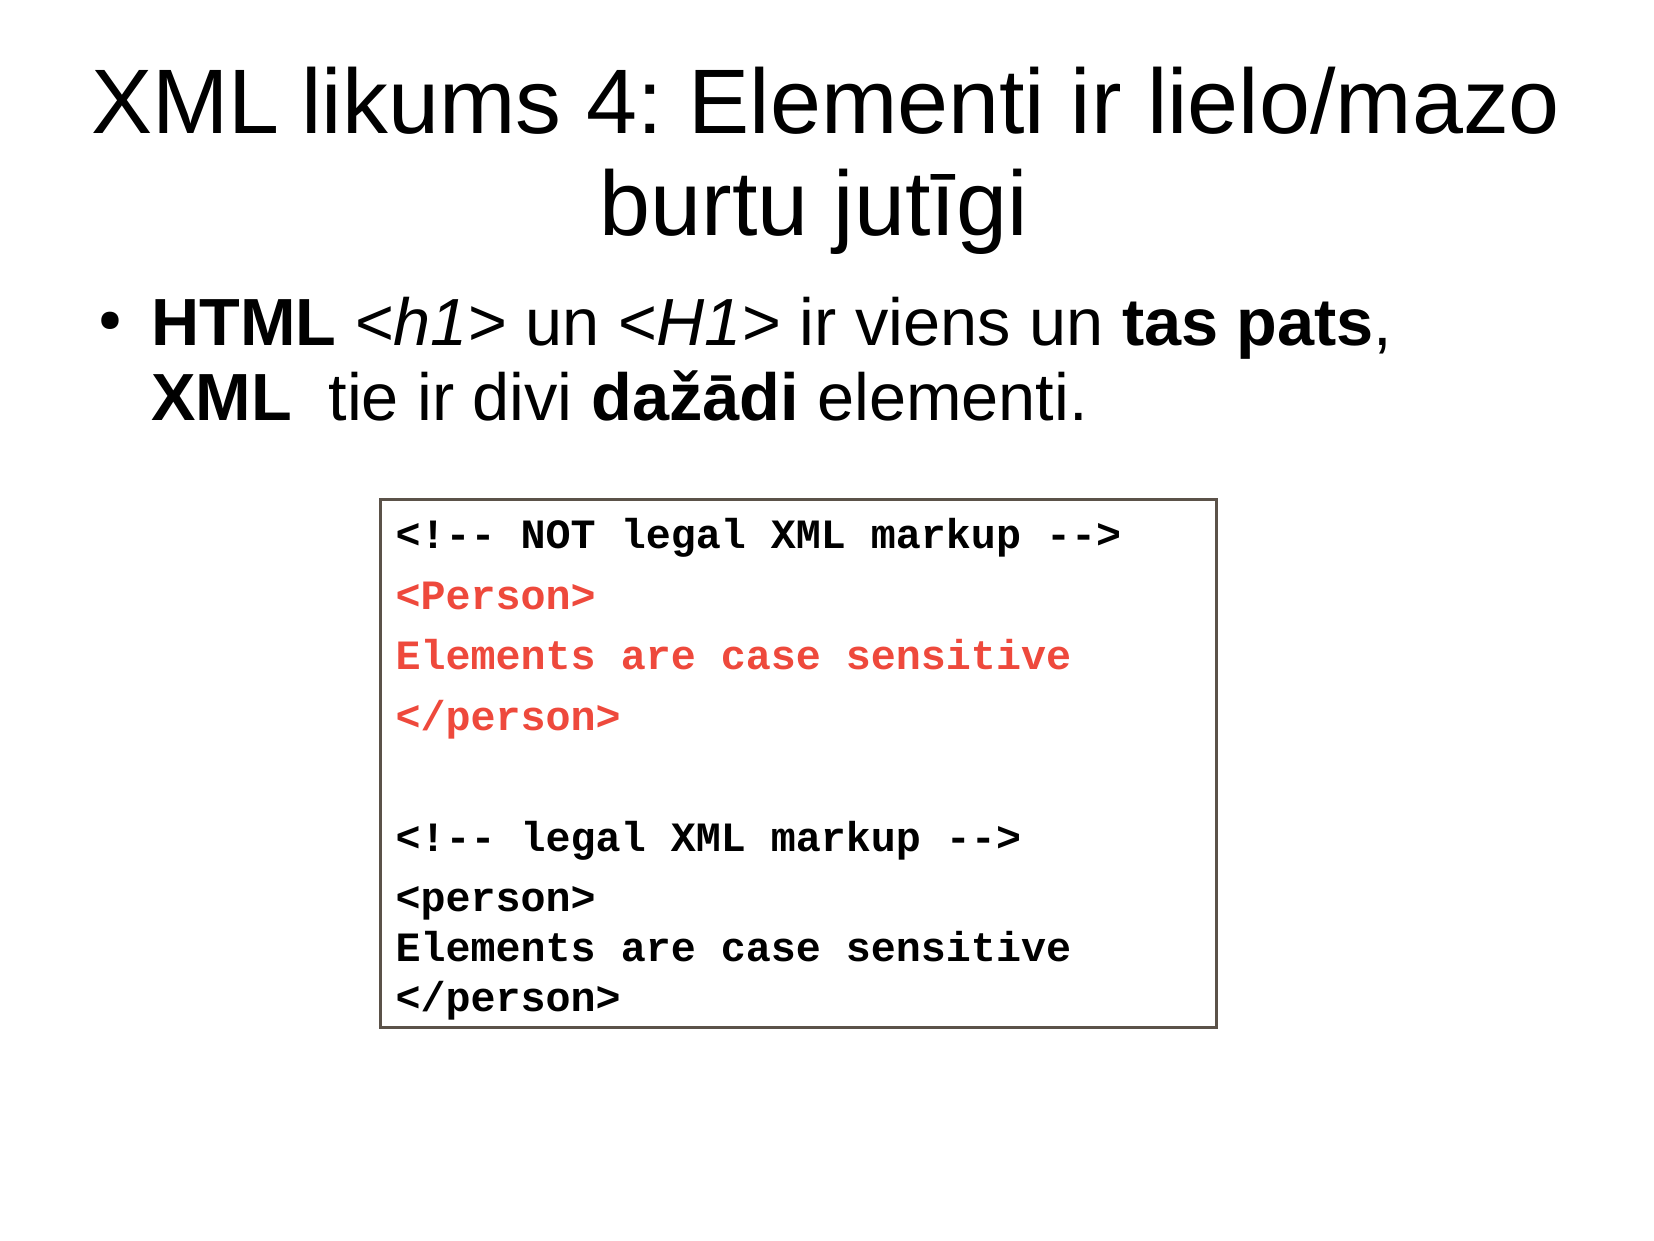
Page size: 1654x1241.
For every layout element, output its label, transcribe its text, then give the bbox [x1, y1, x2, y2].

text_box <!-- NOT legal XML markup --> <Person> Elements are case sensitive </person> <!-- legal XML markup --> <person> Elements are case sensitive </person> [380, 499, 1217, 1028]
title XML likums 4: Elementi ir lielo/mazo burtu jutīgi [82, 49, 1571, 257]
list HTML <h1> un <H1> ir viens un tas pats, XML tie ir divi dažādi elementi. [80, 284, 1536, 1004]
